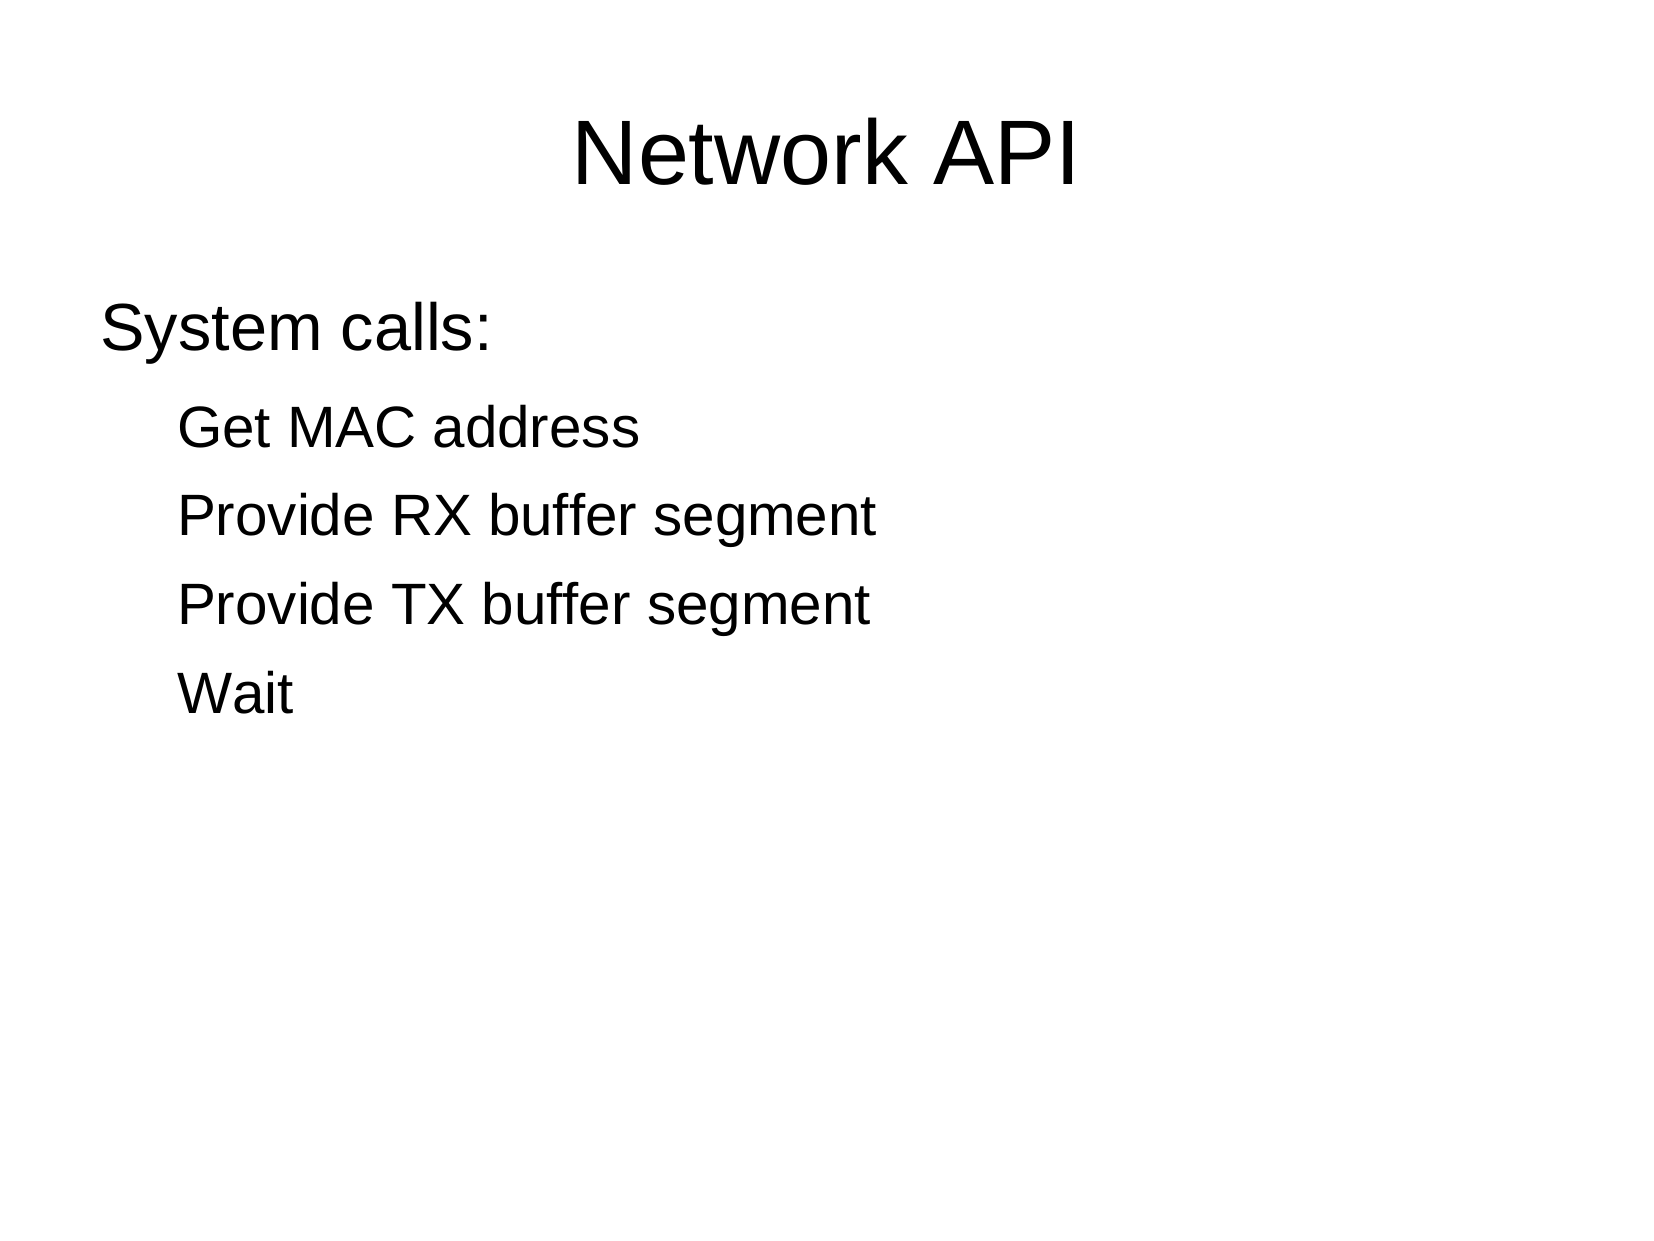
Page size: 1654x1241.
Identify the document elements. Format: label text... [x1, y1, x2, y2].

title Network API [82, 49, 1571, 257]
list System calls: Get MAC address Provide RX buffer segment Provide TX buffer segment Wait [82, 290, 1571, 1109]
